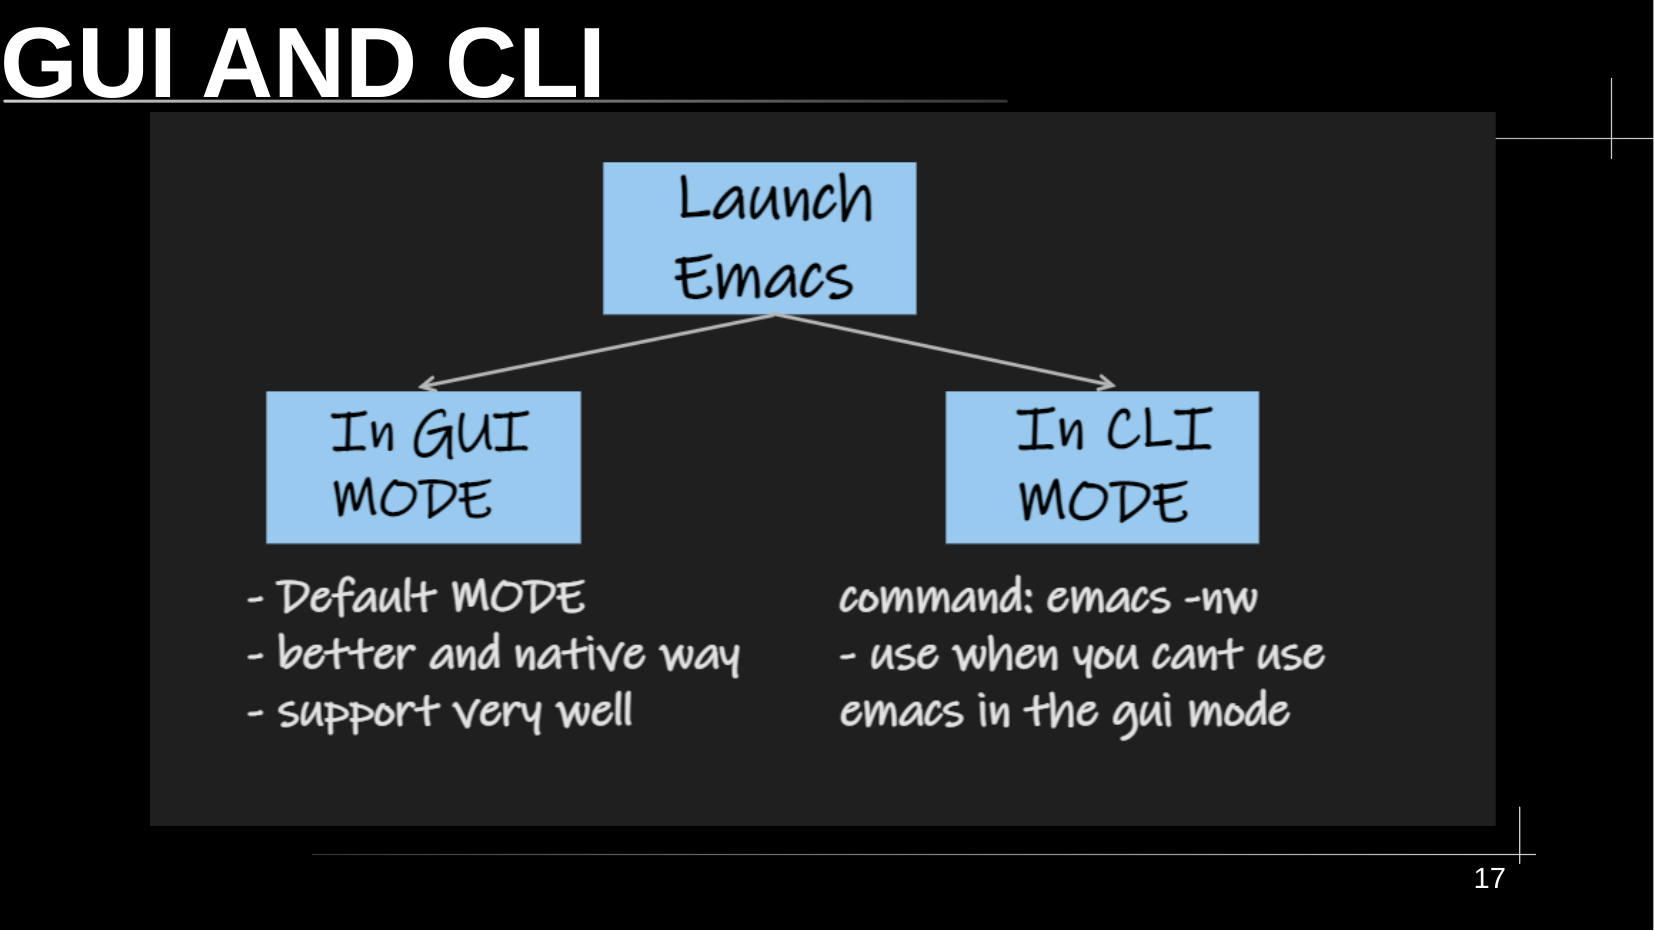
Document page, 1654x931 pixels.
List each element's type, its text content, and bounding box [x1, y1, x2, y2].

picture [150, 112, 1496, 826]
title GUI AND CLI [0, 18, 1398, 113]
